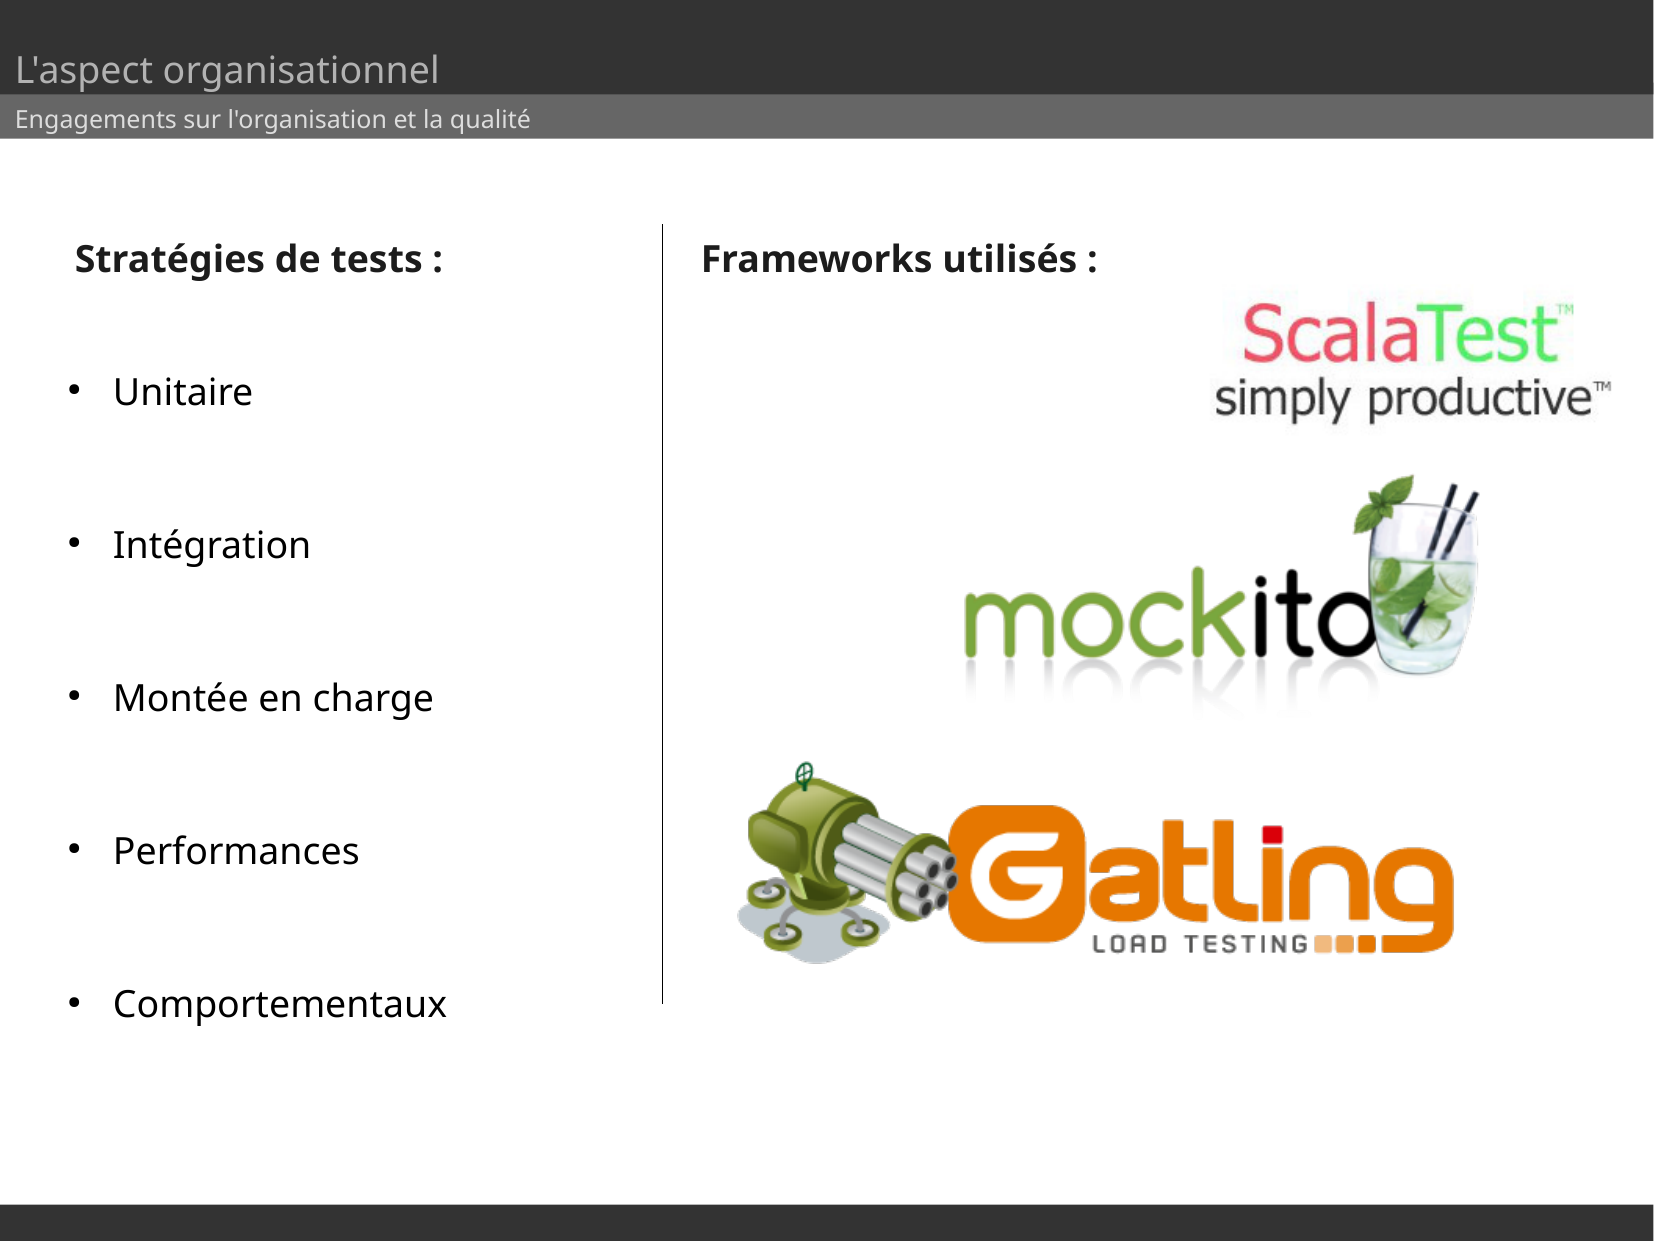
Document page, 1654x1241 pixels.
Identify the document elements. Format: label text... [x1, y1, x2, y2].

text_box [0, 1204, 1654, 1241]
text_box Stratégies de tests : [60, 224, 662, 284]
text_box L'aspect organisationnel [0, 35, 650, 95]
text_box Frameworks utilisés : [686, 224, 1407, 284]
text_box [0, 0, 1654, 94]
text_box Engagements sur l'organisation et la qualité [0, 94, 1654, 139]
picture [708, 147, 1630, 981]
text_box Unitaire Intégration Montée en charge Performances Comportementaux [52, 307, 556, 980]
